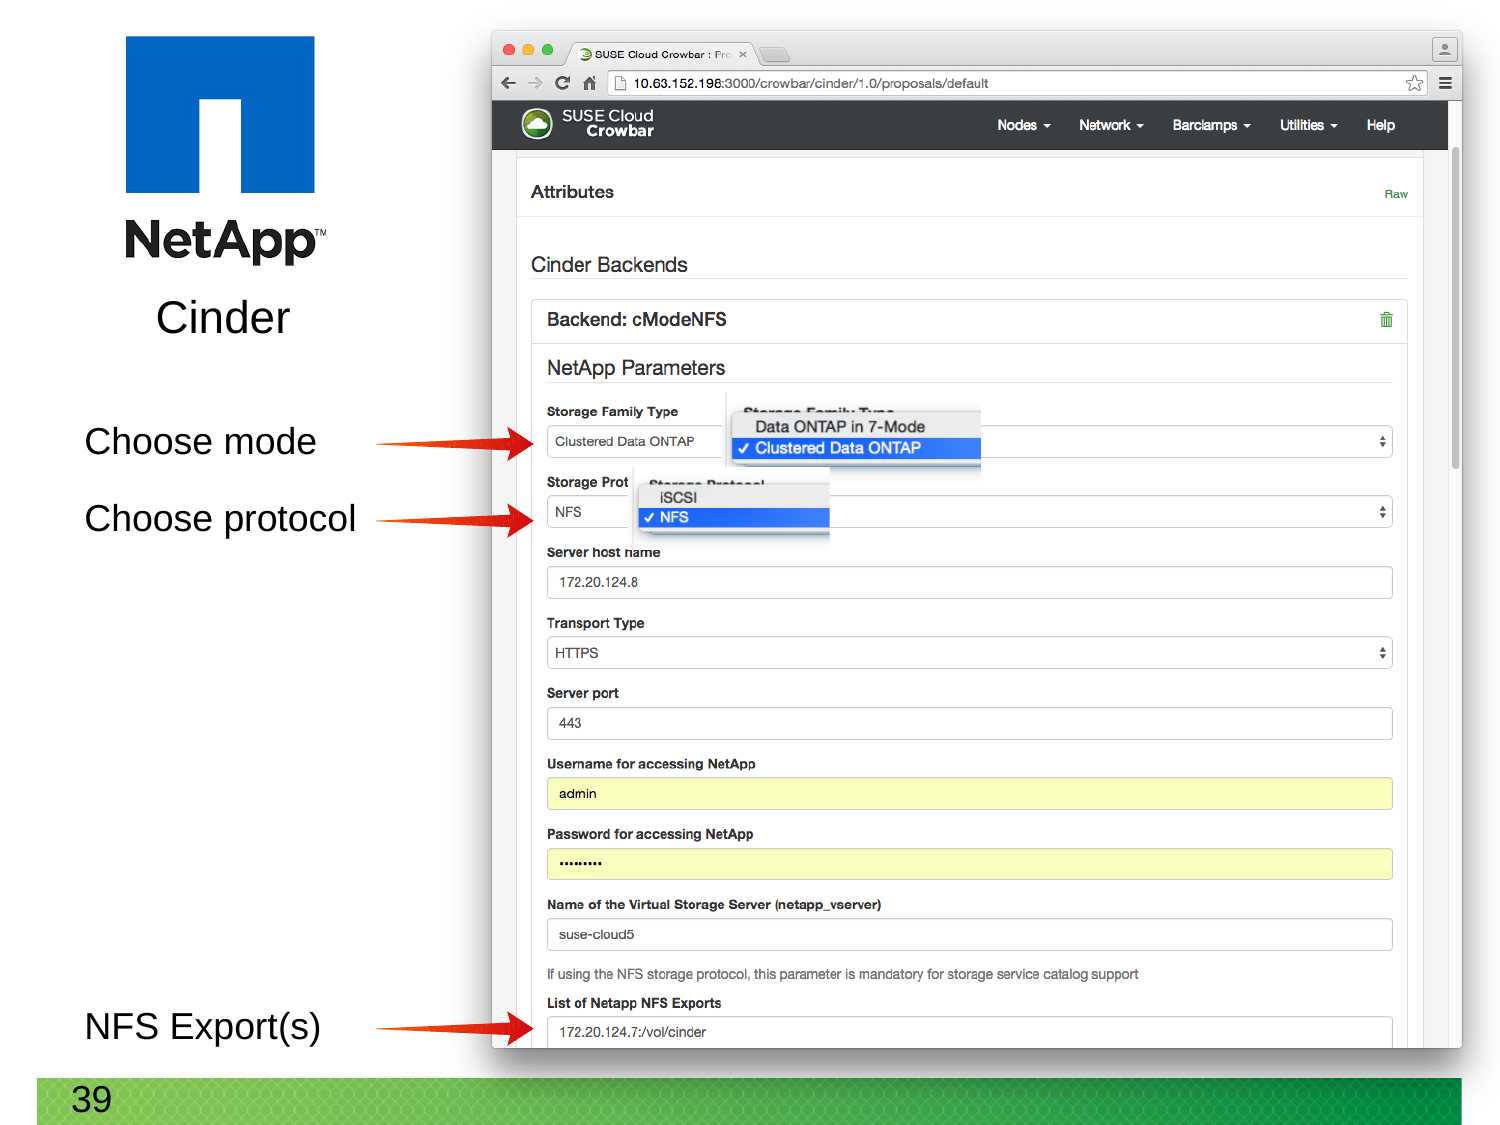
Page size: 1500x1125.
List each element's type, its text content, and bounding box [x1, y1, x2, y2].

picture [36, 0, 1500, 1125]
text_box NFS Export(s) [69, 997, 344, 1055]
title Cinder [155, 292, 332, 344]
text_box Choose protocol [69, 489, 396, 566]
text_box Choose mode [69, 413, 344, 470]
picture [126, 35, 326, 266]
